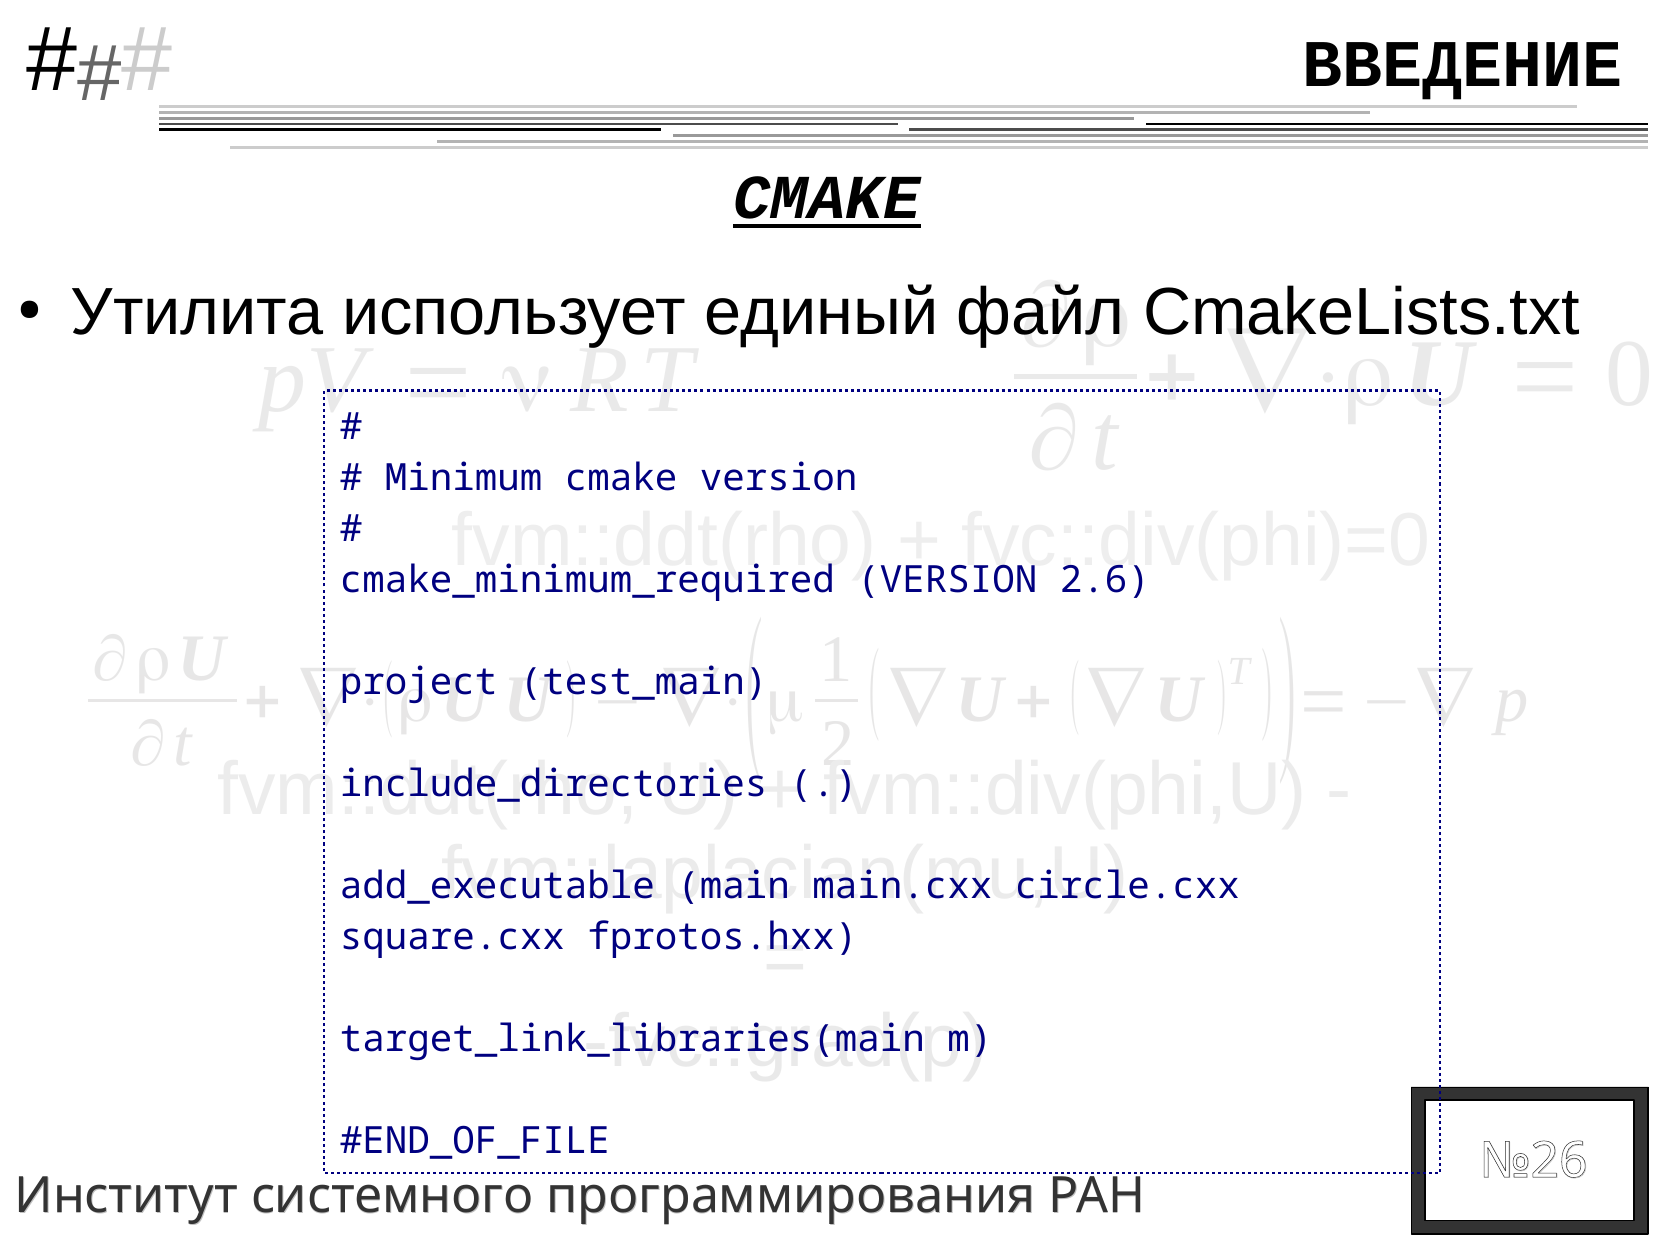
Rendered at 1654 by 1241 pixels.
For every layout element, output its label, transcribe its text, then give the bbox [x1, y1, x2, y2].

list Утилита использует единый файл CmakeLists.txt [0, 274, 1654, 1093]
text_box # # Minimum cmake version # cmake_minimum_required (VERSION 2.6) project (test_main) include_directories (.) add_executable (main main.cxx circle.cxx square.cxx fprotos.hxx) target_link_libraries(main m) #END_OF_FILE [324, 390, 1440, 1061]
title CMAKE [0, 147, 1654, 257]
